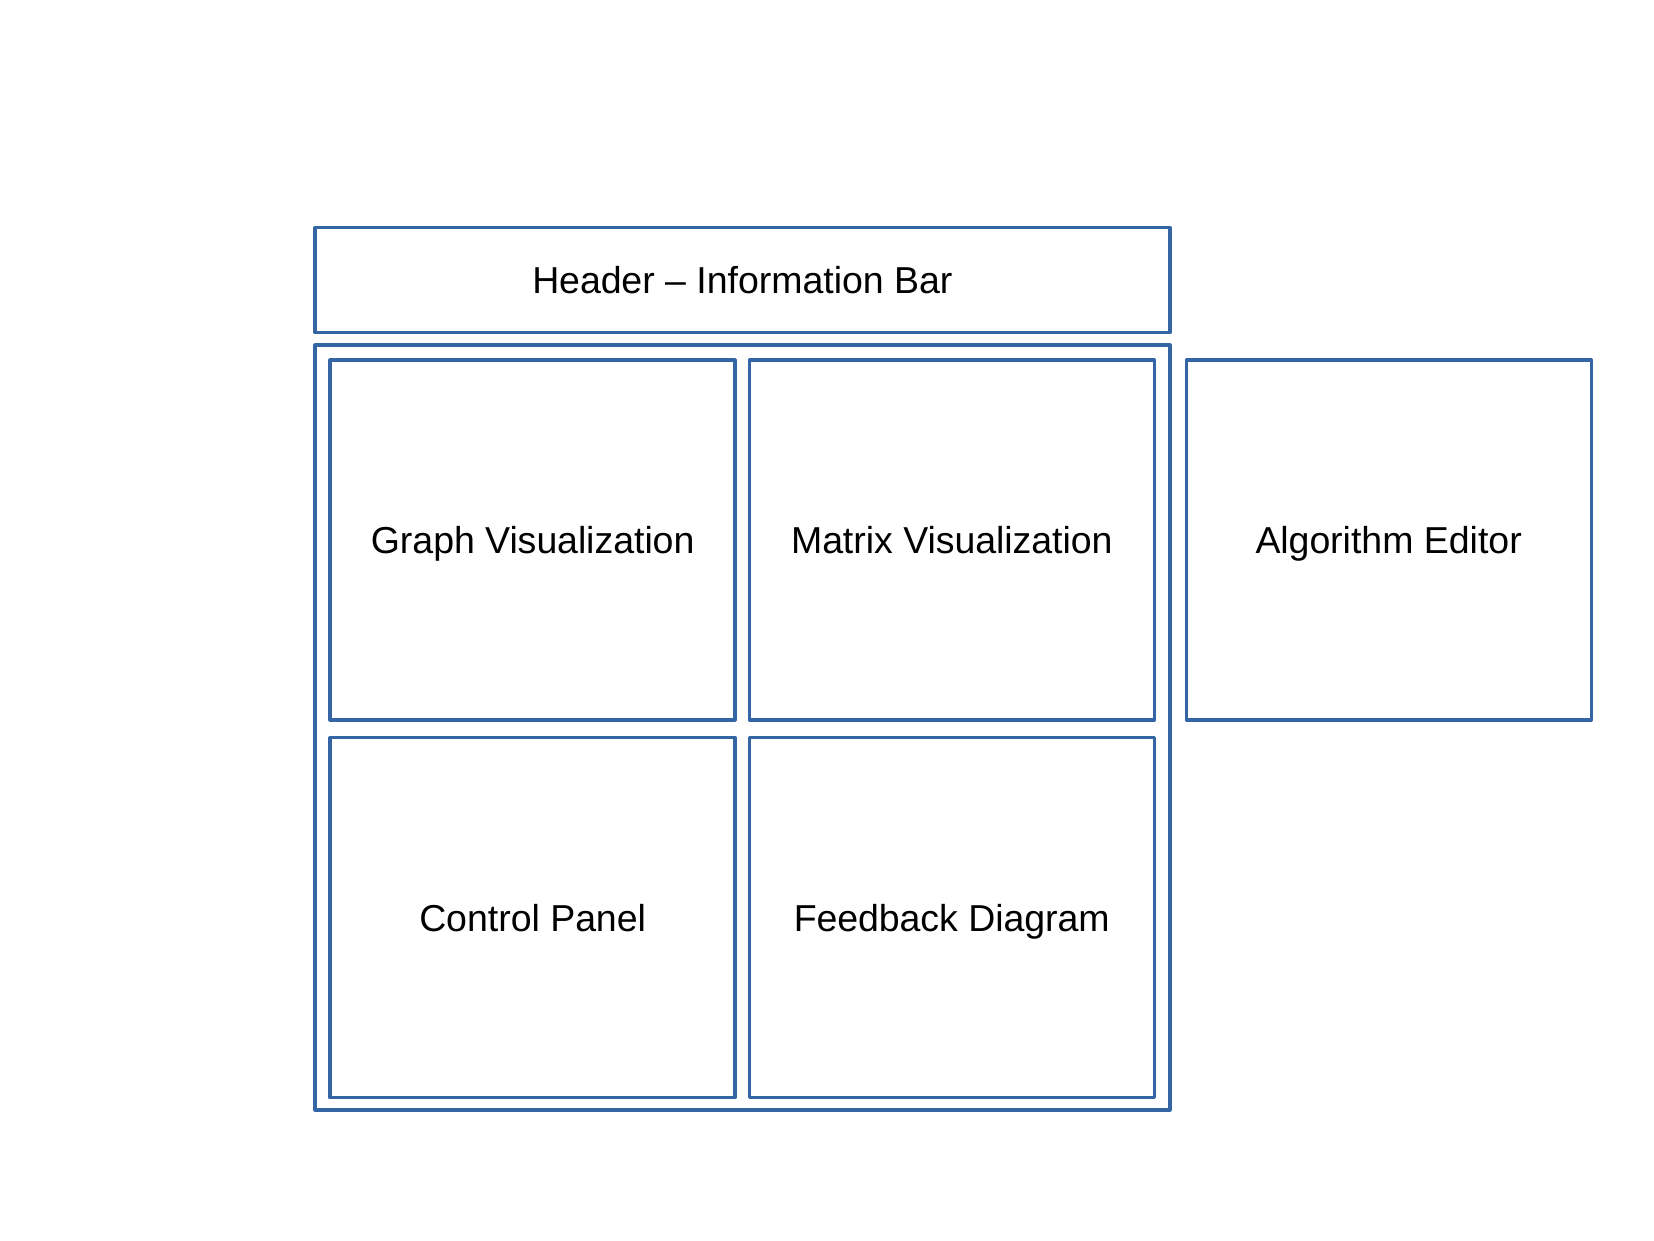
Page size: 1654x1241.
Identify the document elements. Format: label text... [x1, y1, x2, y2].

text_box Graph Visualization [330, 360, 736, 721]
text_box Algorithm Editor [1186, 360, 1592, 721]
text_box Control Panel [330, 737, 736, 1098]
text_box Header – Information Bar [315, 227, 1171, 333]
text_box Matrix Visualization [749, 360, 1155, 721]
text_box Feedback Diagram [749, 737, 1155, 1098]
